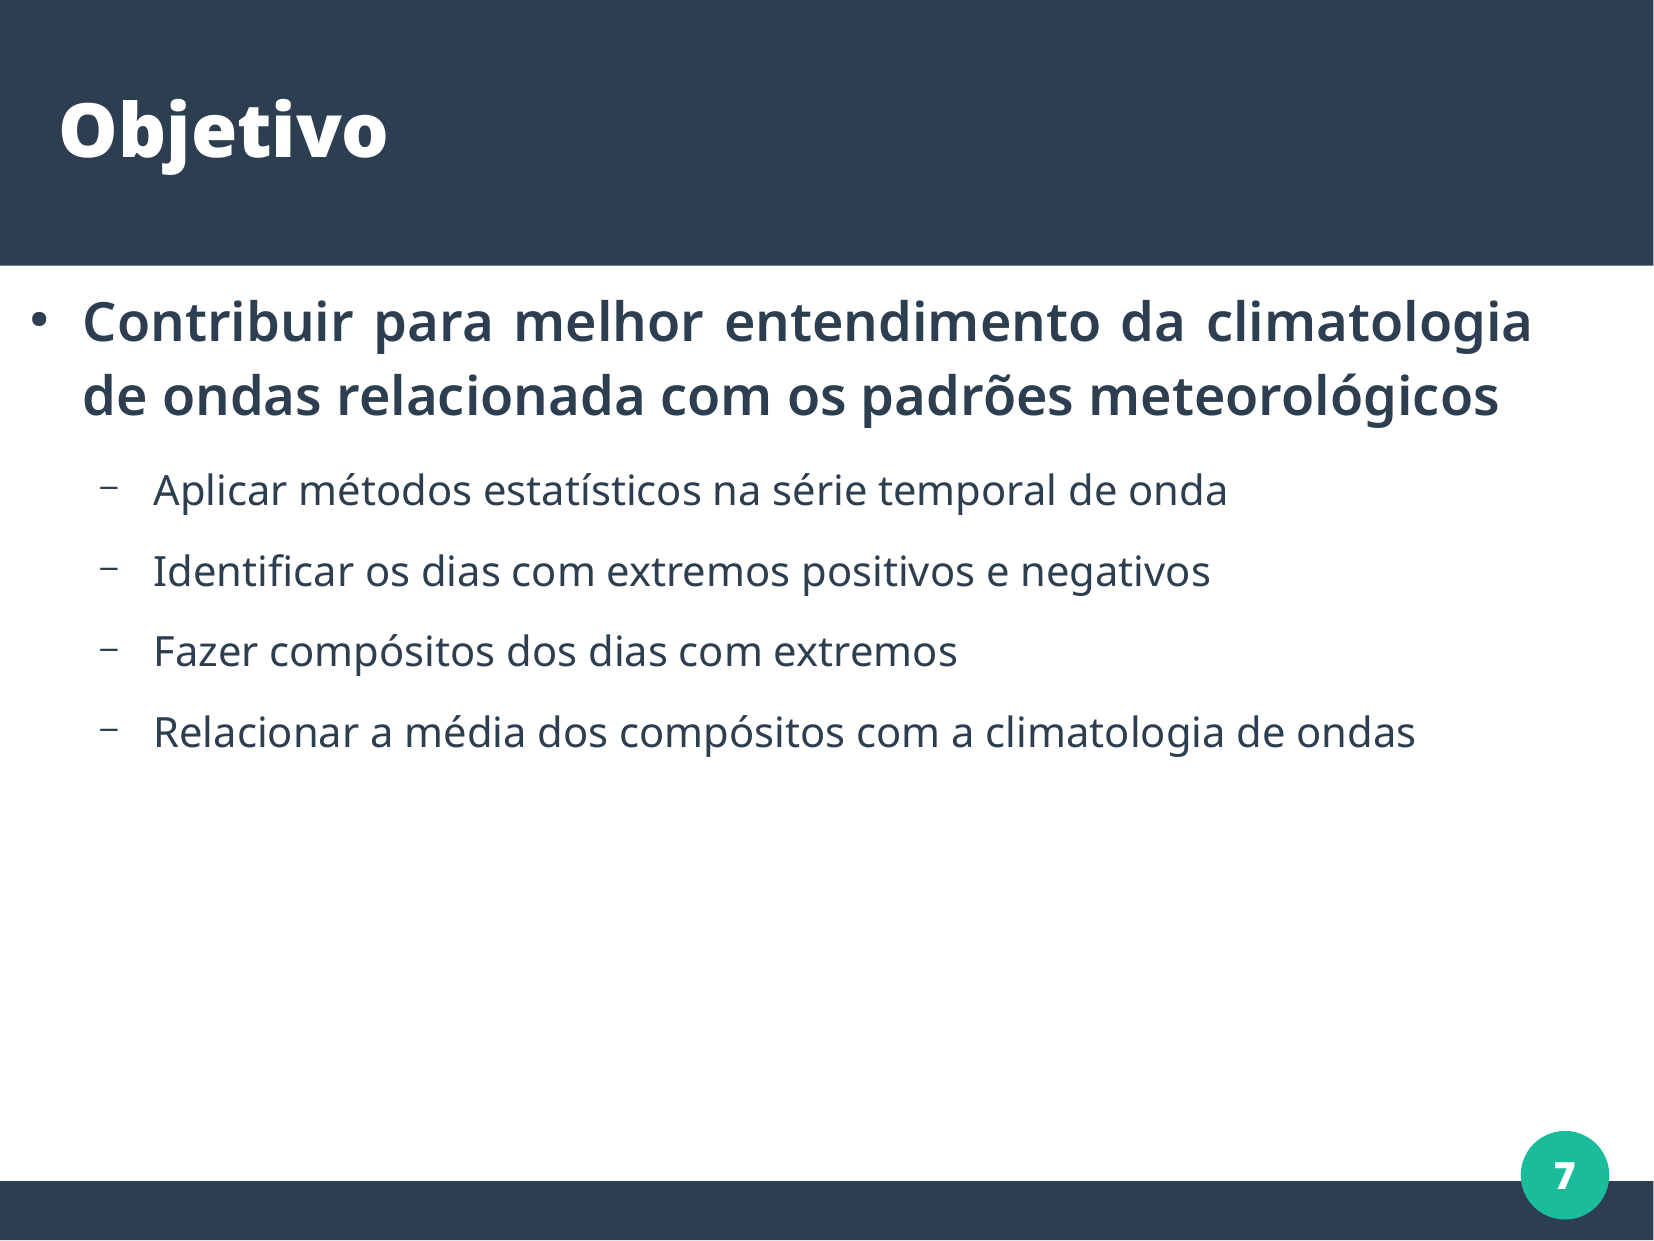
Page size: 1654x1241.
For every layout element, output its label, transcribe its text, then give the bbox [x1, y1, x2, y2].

list Contribuir para melhor entendimento da climatologia de ondas relacionada com os padrões meteorológicos Aplicar métodos estatísticos na série temporal de onda Identificar os dias com extremos positivos e negativos Fazer compósitos dos dias com extremos Relacionar a média dos compósitos com a climatologia de ondas [11, 283, 1536, 1111]
title Objetivo [59, 49, 1595, 207]
